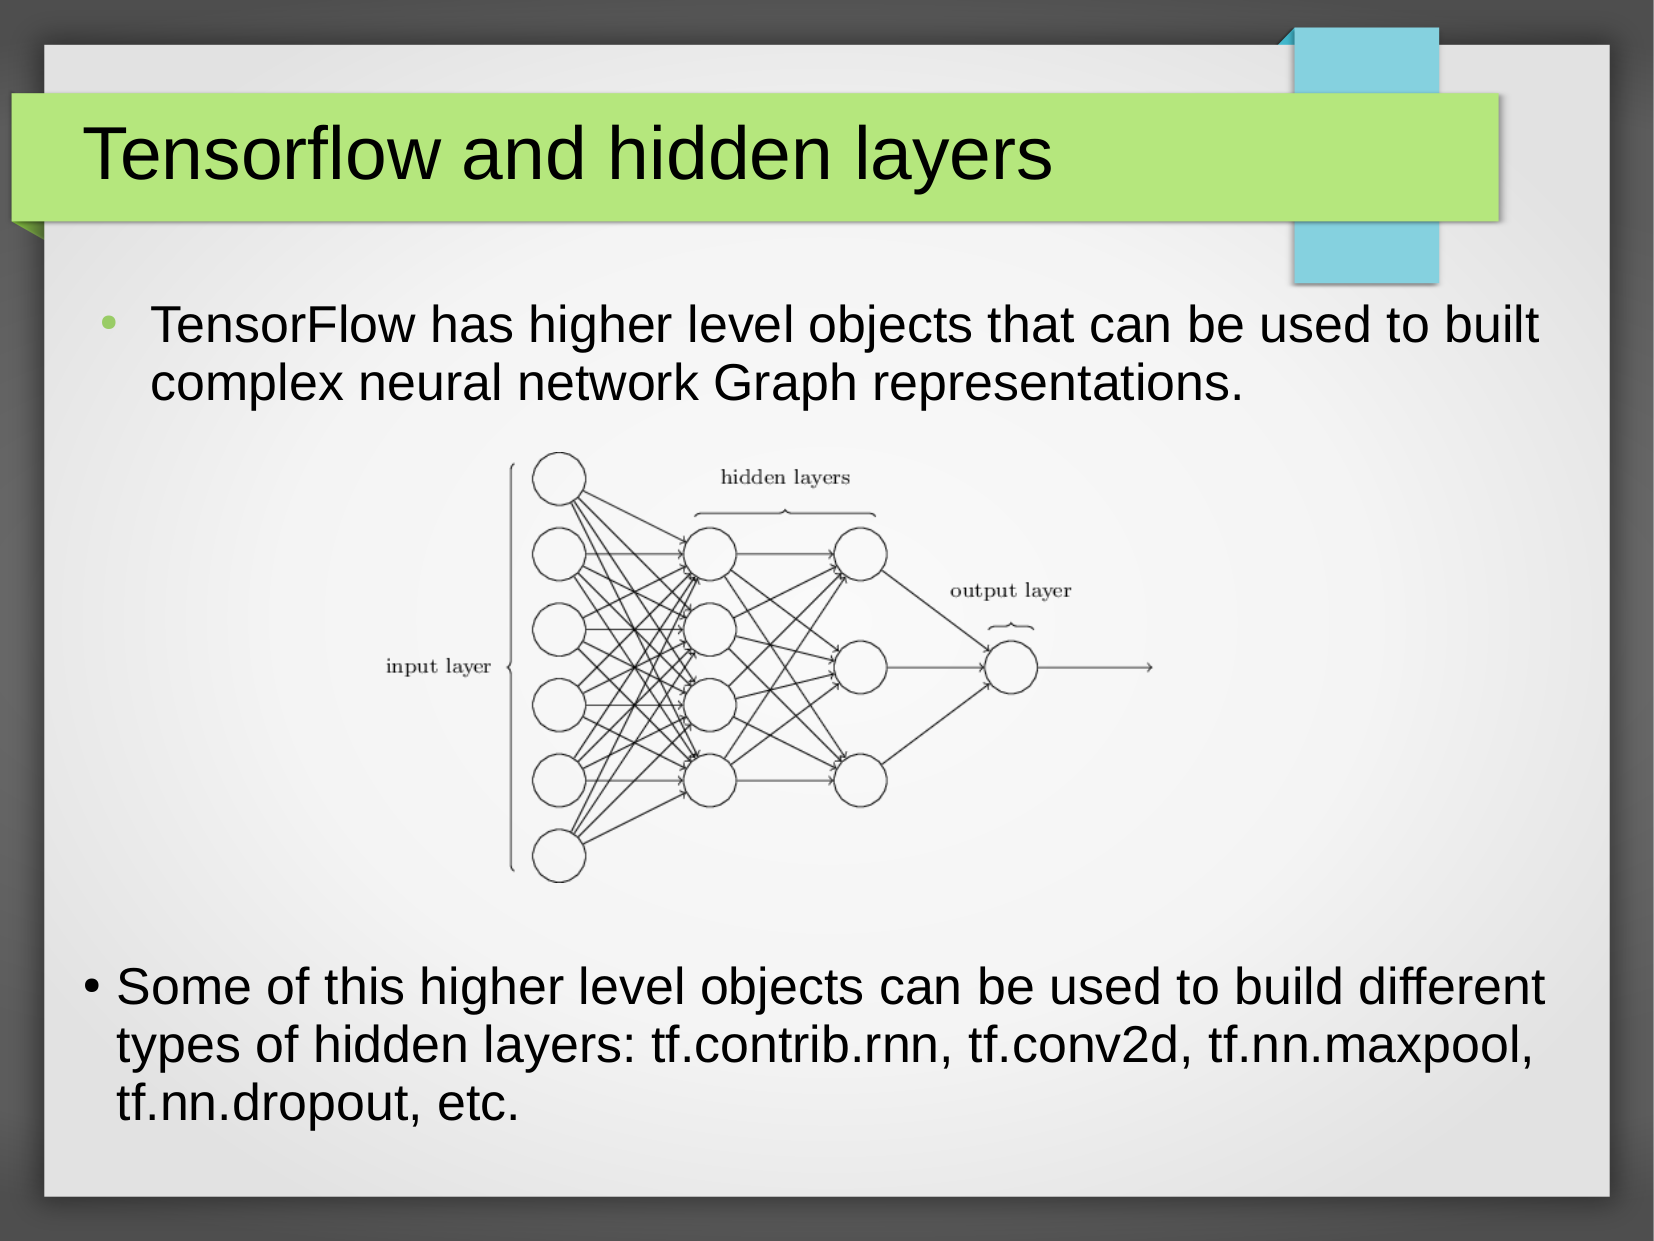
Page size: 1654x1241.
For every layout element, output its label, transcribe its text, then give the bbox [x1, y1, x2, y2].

title Tensorflow and hidden layers [82, 94, 1264, 213]
list TensorFlow has higher level objects that can be used to built complex neural network Graph representations. Some of this higher level objects can be used to build different types of hidden layers: tf.contrib.rnn, tf.conv2d, tf.nn.maxpool, tf.nn.dropout, etc. [82, 295, 1571, 1141]
picture [0, 0, 1654, 1241]
